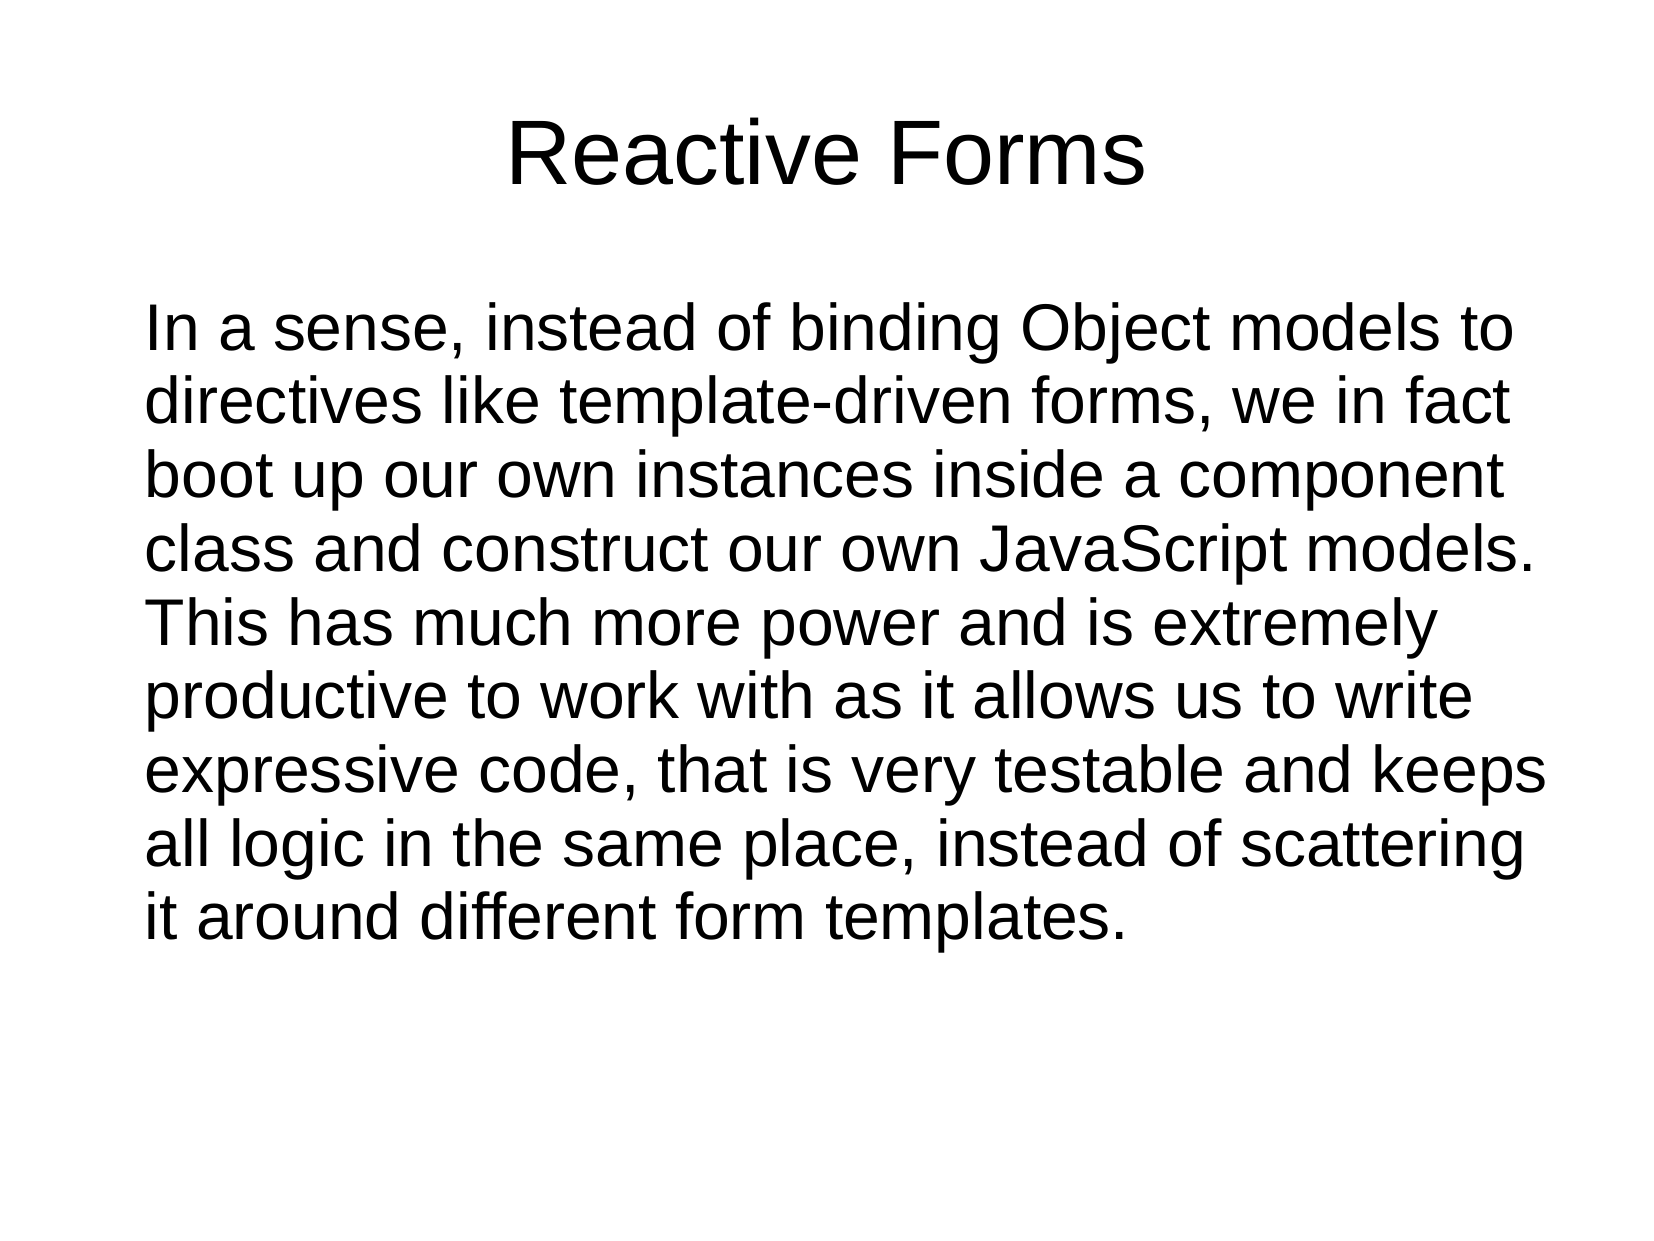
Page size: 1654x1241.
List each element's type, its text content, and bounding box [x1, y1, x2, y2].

title Reactive Forms [82, 49, 1571, 257]
list In a sense, instead of binding Object models to directives like template-driven forms, we in fact boot up our own instances inside a component class and construct our own JavaScript models. This has much more power and is extremely productive to work with as it allows us to write expressive code, that is very testable and keeps all logic in the same place, instead of scattering it around different form templates. [82, 290, 1571, 1010]
